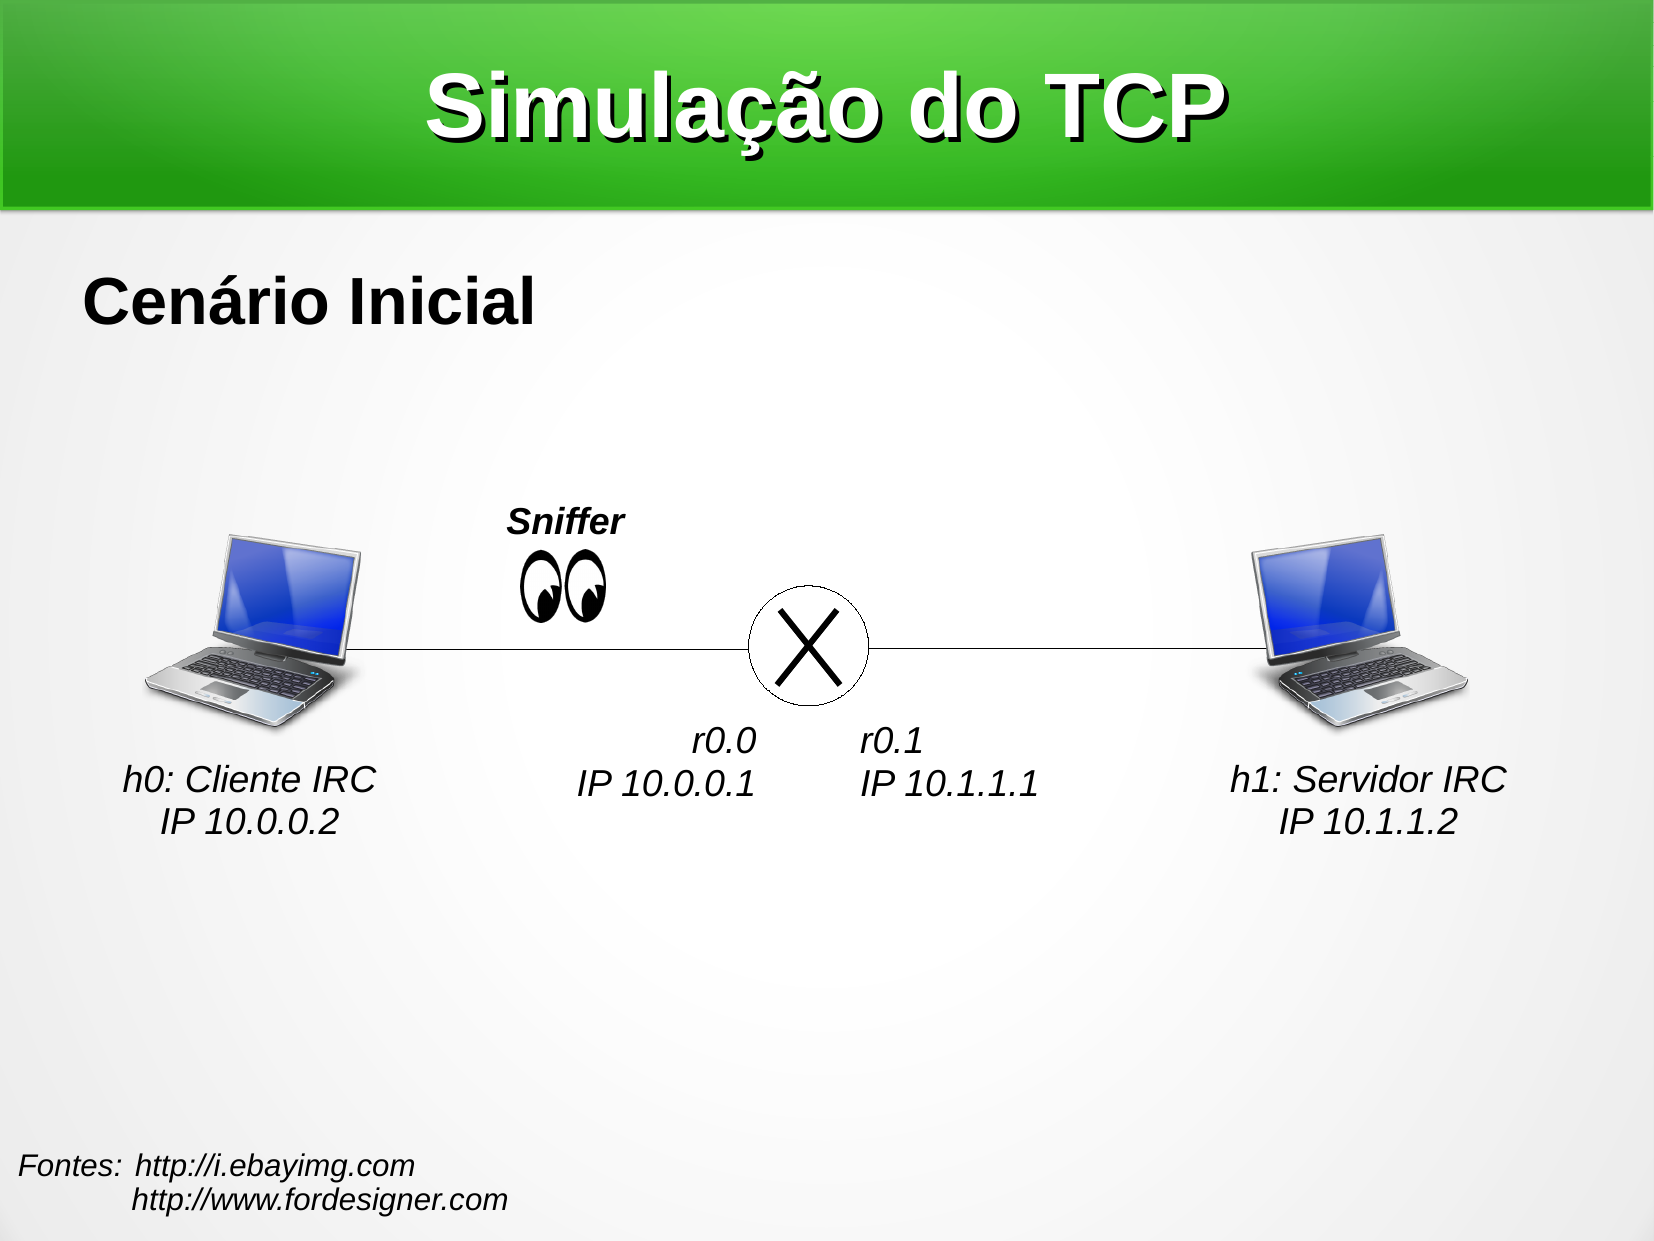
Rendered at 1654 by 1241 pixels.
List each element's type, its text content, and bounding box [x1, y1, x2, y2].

picture [1244, 501, 1470, 737]
list Cenário Inicial [82, 263, 571, 361]
text_box Fontes: http://i.ebayimg.com http://www.fordesigner.com [3, 1140, 525, 1226]
picture [520, 549, 606, 623]
title Simulação do TCP [82, 35, 1571, 178]
text_box r0.1 IP 10.1.1.1 [845, 712, 1055, 812]
text_box h1: Servidor IRC IP 10.1.1.2 [1215, 751, 1522, 850]
text_box Sniffer [491, 493, 640, 550]
text_box [748, 585, 869, 706]
text_box h0: Cliente IRC IP 10.0.0.2 [108, 750, 392, 850]
text_box r0.0 IP 10.0.0.1 [561, 712, 772, 812]
picture [142, 501, 368, 737]
